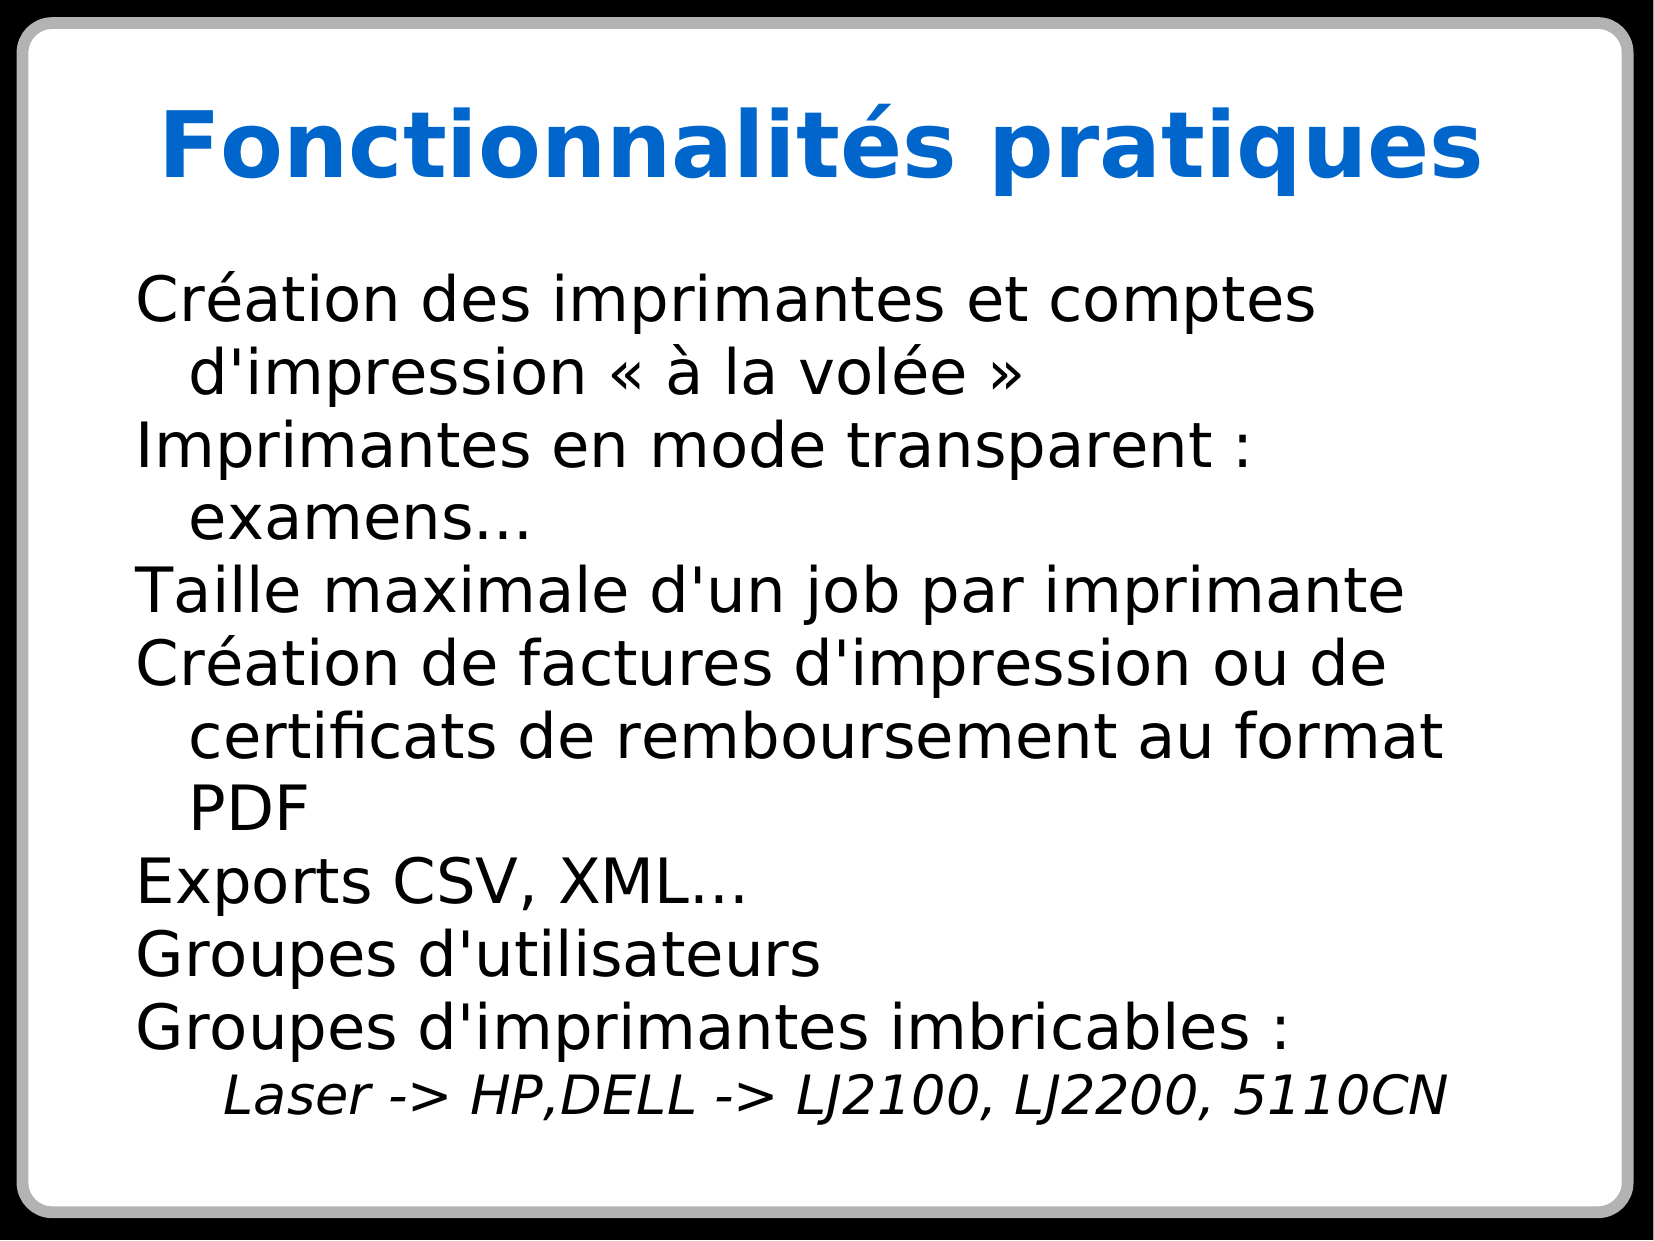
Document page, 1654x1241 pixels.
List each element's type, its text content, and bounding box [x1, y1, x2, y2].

list Création des imprimantes et comptes d'impression « à la volée » Imprimantes en mode transparent : examens... Taille maximale d'un job par imprimante Création de factures d'impression ou de certificats de remboursement au format PDF Exports CSV, XML... Groupes d'utilisateurs Groupes d'imprimantes imbricables : Laser -> HP,DELL -> LJ2100, LJ2200, 5110CN [118, 263, 1540, 1128]
title Fonctionnalités pratiques [67, 91, 1577, 199]
